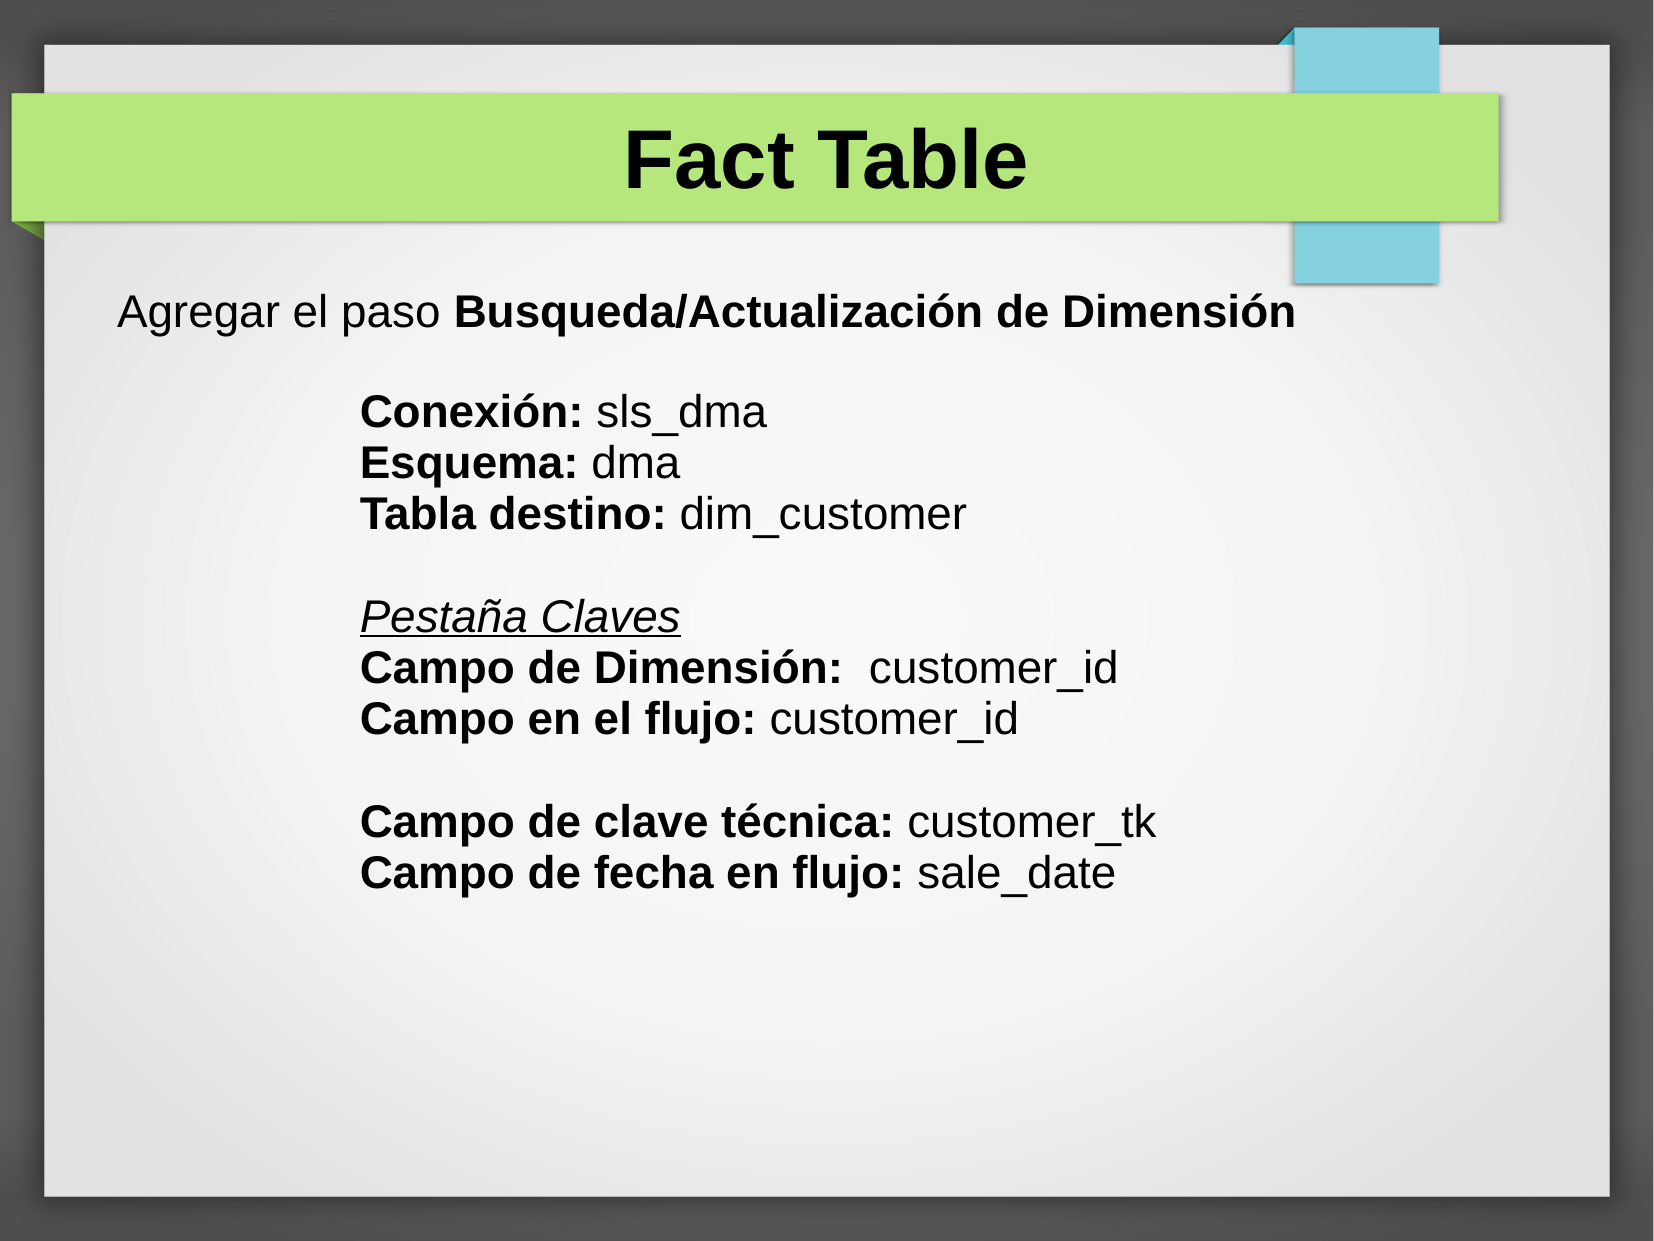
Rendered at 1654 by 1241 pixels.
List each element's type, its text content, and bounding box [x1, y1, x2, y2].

picture [0, 0, 1654, 1241]
text_box Agregar el paso Busqueda/Actualización de Dimensión [91, 278, 1428, 396]
title Fact Table [70, 106, 1583, 213]
text_box Conexión: sls_dma Esquema: dma Tabla destino: dim_customer Pestaña Claves Campo de Dimensión: customer_id Campo en el flujo: customer_id Campo de clave técnica: customer_tk Campo de fecha en flujo: sale_date [344, 396, 1272, 906]
